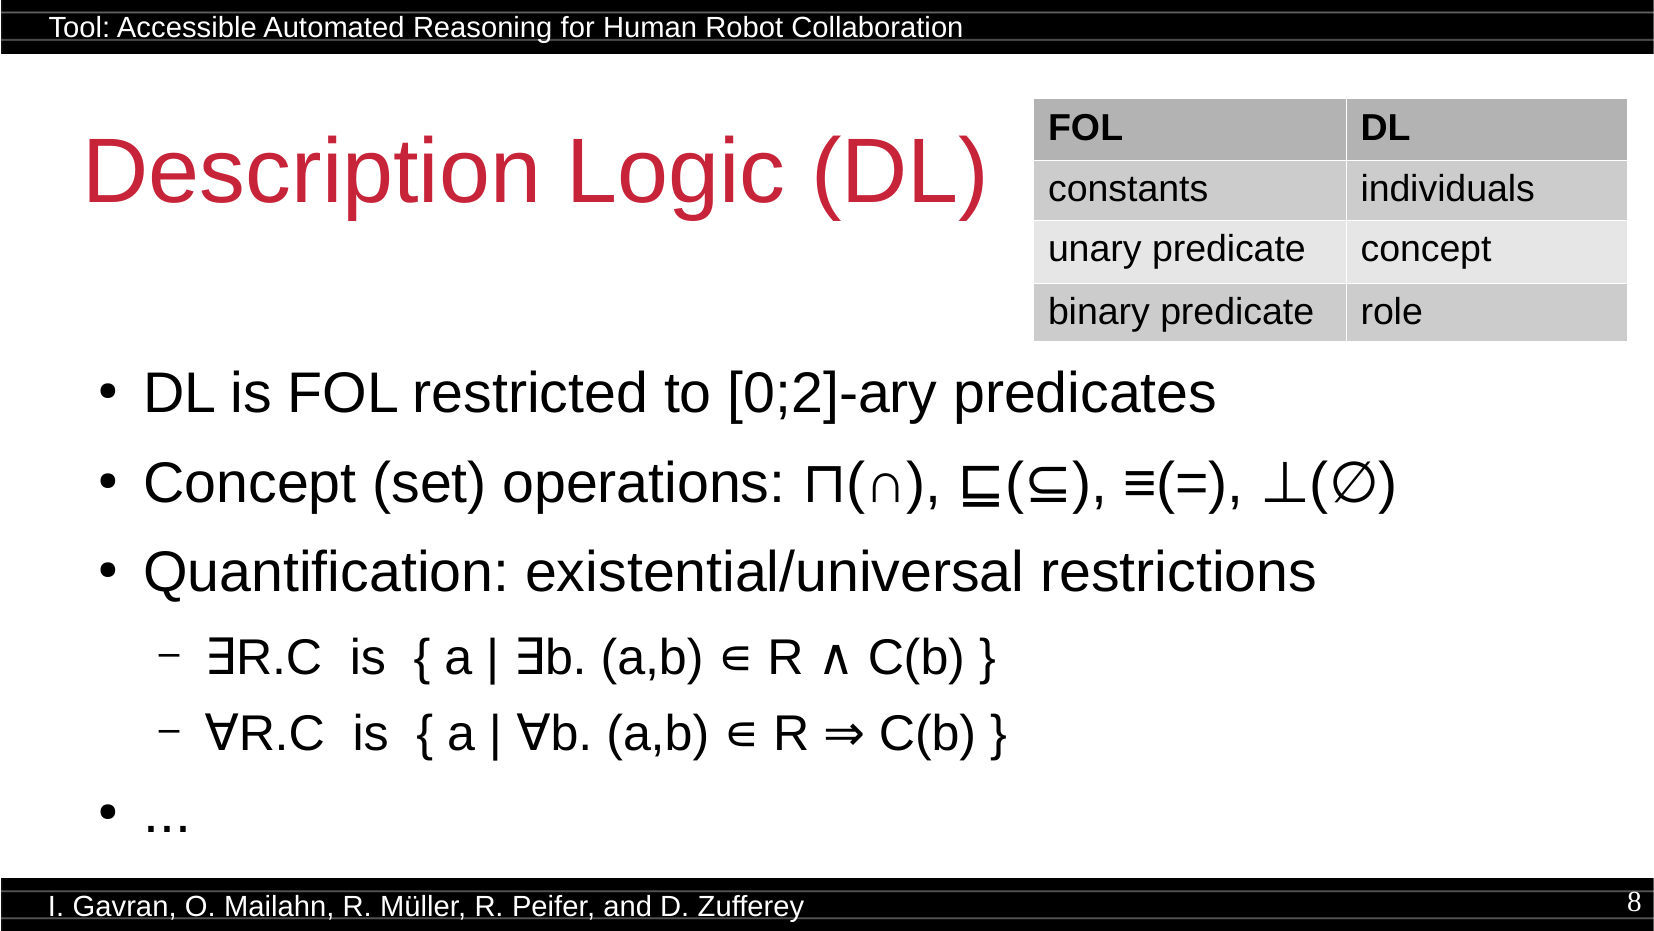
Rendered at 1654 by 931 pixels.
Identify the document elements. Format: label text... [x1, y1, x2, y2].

list DL is FOL restricted to [0;2]-ary predicates Concept (set) operations: ⊓(∩), ⊑(⊆), ≡(=), ⊥(∅) Quantification: existential/universal restrictions ∃R.C is { a | ∃b. (a,b) ∊ R ∧ C(b) } ∀R.C is { a | ∀b. (a,b) ∊ R ⇒ C(b) } ... [82, 271, 1571, 851]
table_cell unary predicate [1034, 221, 1346, 283]
table_cell binary predicate [1034, 284, 1346, 341]
picture [1, 878, 1654, 931]
table_cell concept [1347, 221, 1627, 283]
table_header FOL [1034, 99, 1346, 160]
table_cell individuals [1347, 161, 1627, 220]
picture [1, 0, 1654, 54]
table_cell role [1347, 284, 1627, 341]
title Description Logic (DL) [82, 92, 1571, 249]
table_header DL [1347, 99, 1627, 160]
table_cell constants [1034, 161, 1346, 220]
text_box Tool: Accessible Automated Reasoning for Human Robot Collaboration [33, 4, 980, 52]
text_box I. Gavran, O. Mailahn, R. Müller, R. Peifer, and D. Zufferey [33, 882, 821, 931]
